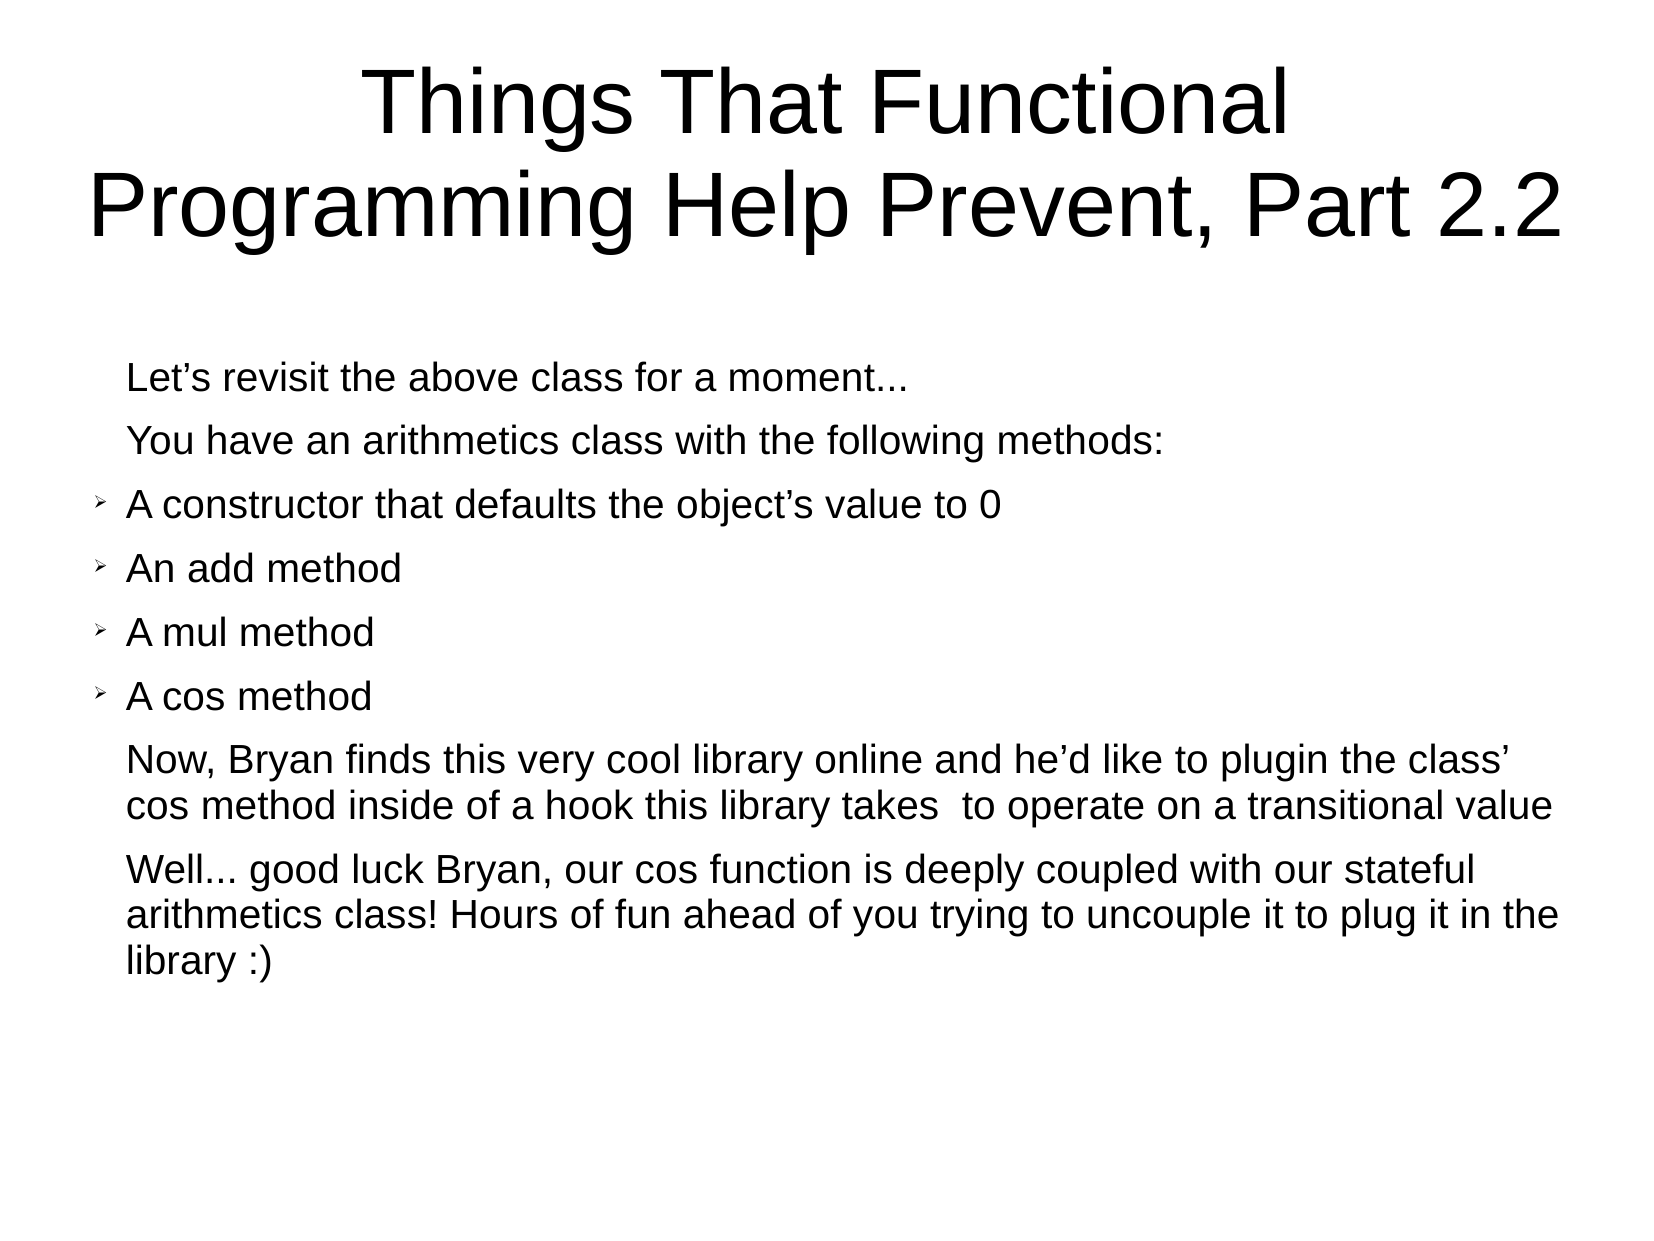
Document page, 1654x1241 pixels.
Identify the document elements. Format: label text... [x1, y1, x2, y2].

title Things That Functional Programming Help Prevent, Part 2.2 [82, 0, 1571, 290]
list Let’s revisit the above class for a moment... You have an arithmetics class with the following methods: A constructor that defaults the object’s value to 0 An add method A mul method A cos method Now, Bryan finds this very cool library online and he’d like to plugin the class’ cos method inside of a hook this library takes to operate on a transitional value Well... good luck Bryan, our cos function is deeply coupled with our stateful arithmetics class! Hours of fun ahead of you trying to uncouple it to plug it in the library :) [82, 290, 1571, 1010]
